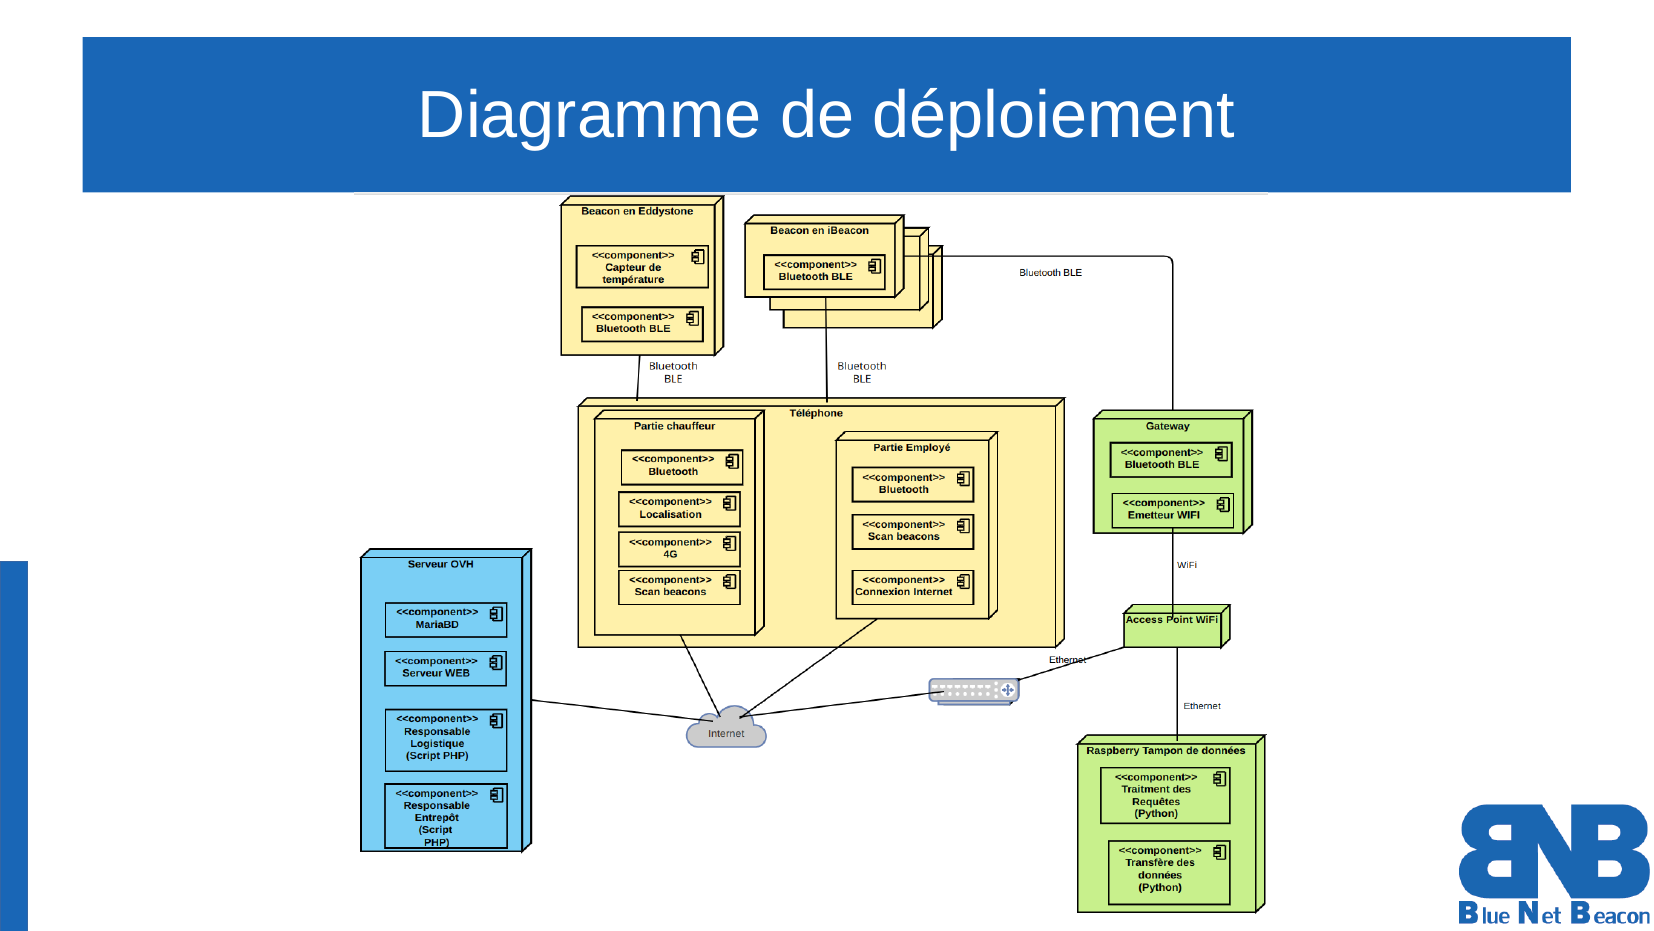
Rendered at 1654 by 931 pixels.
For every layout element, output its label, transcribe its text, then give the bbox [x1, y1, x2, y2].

title Diagramme de déploiement [82, 37, 1571, 193]
picture [354, 192, 1268, 916]
text_box [0, 561, 28, 931]
picture [1459, 797, 1650, 930]
